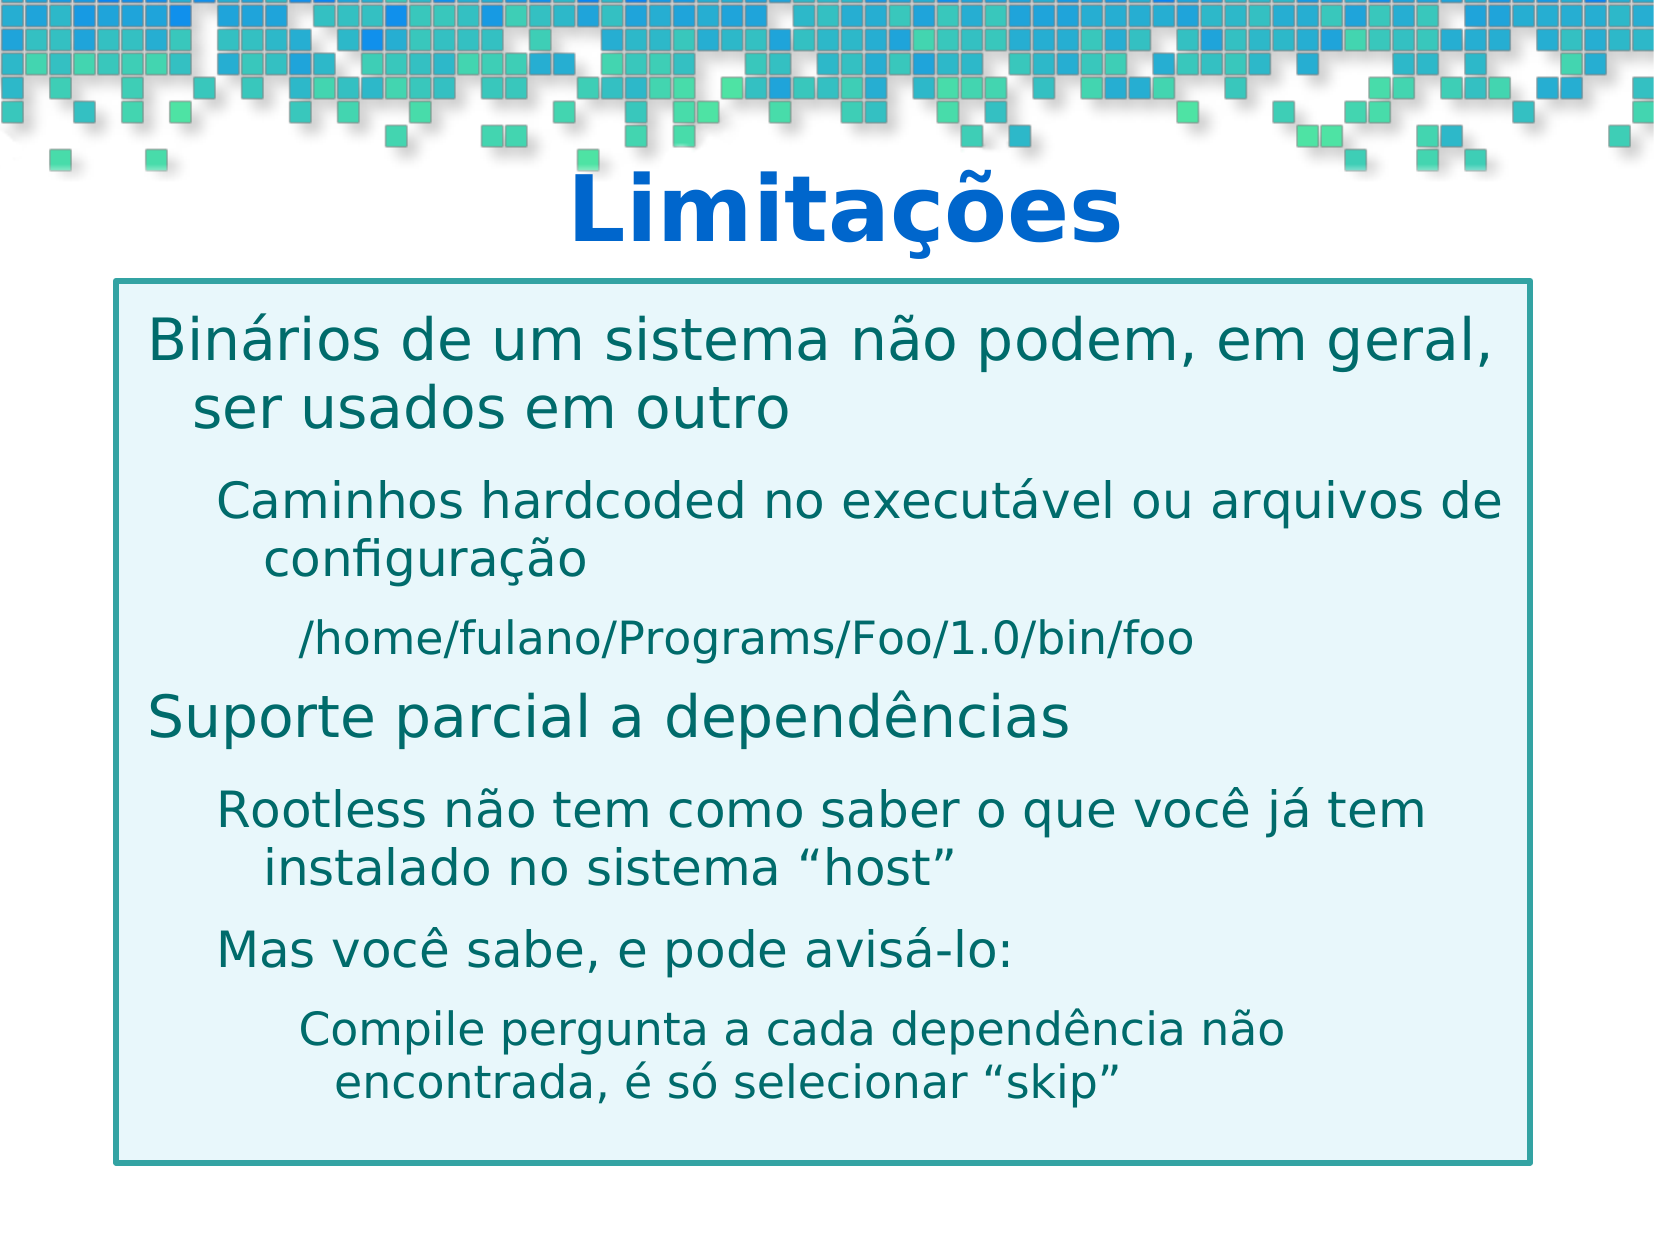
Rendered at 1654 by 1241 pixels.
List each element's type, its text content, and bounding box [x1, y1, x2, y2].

picture [0, 0, 1654, 185]
title Limitações [112, 132, 1581, 287]
list Binários de um sistema não podem, em geral, ser usados em outro Caminhos hardcoded no executável ou arquivos de configuração /home/fulano/Programs/Foo/1.0/bin/foo Suporte parcial a dependências Rootless não tem como saber o que você já tem instalado no sistema “host” Mas você sabe, e pode avisá-lo: Compile pergunta a cada dependência não encontrada, é só selecionar “skip” [121, 306, 1534, 1160]
